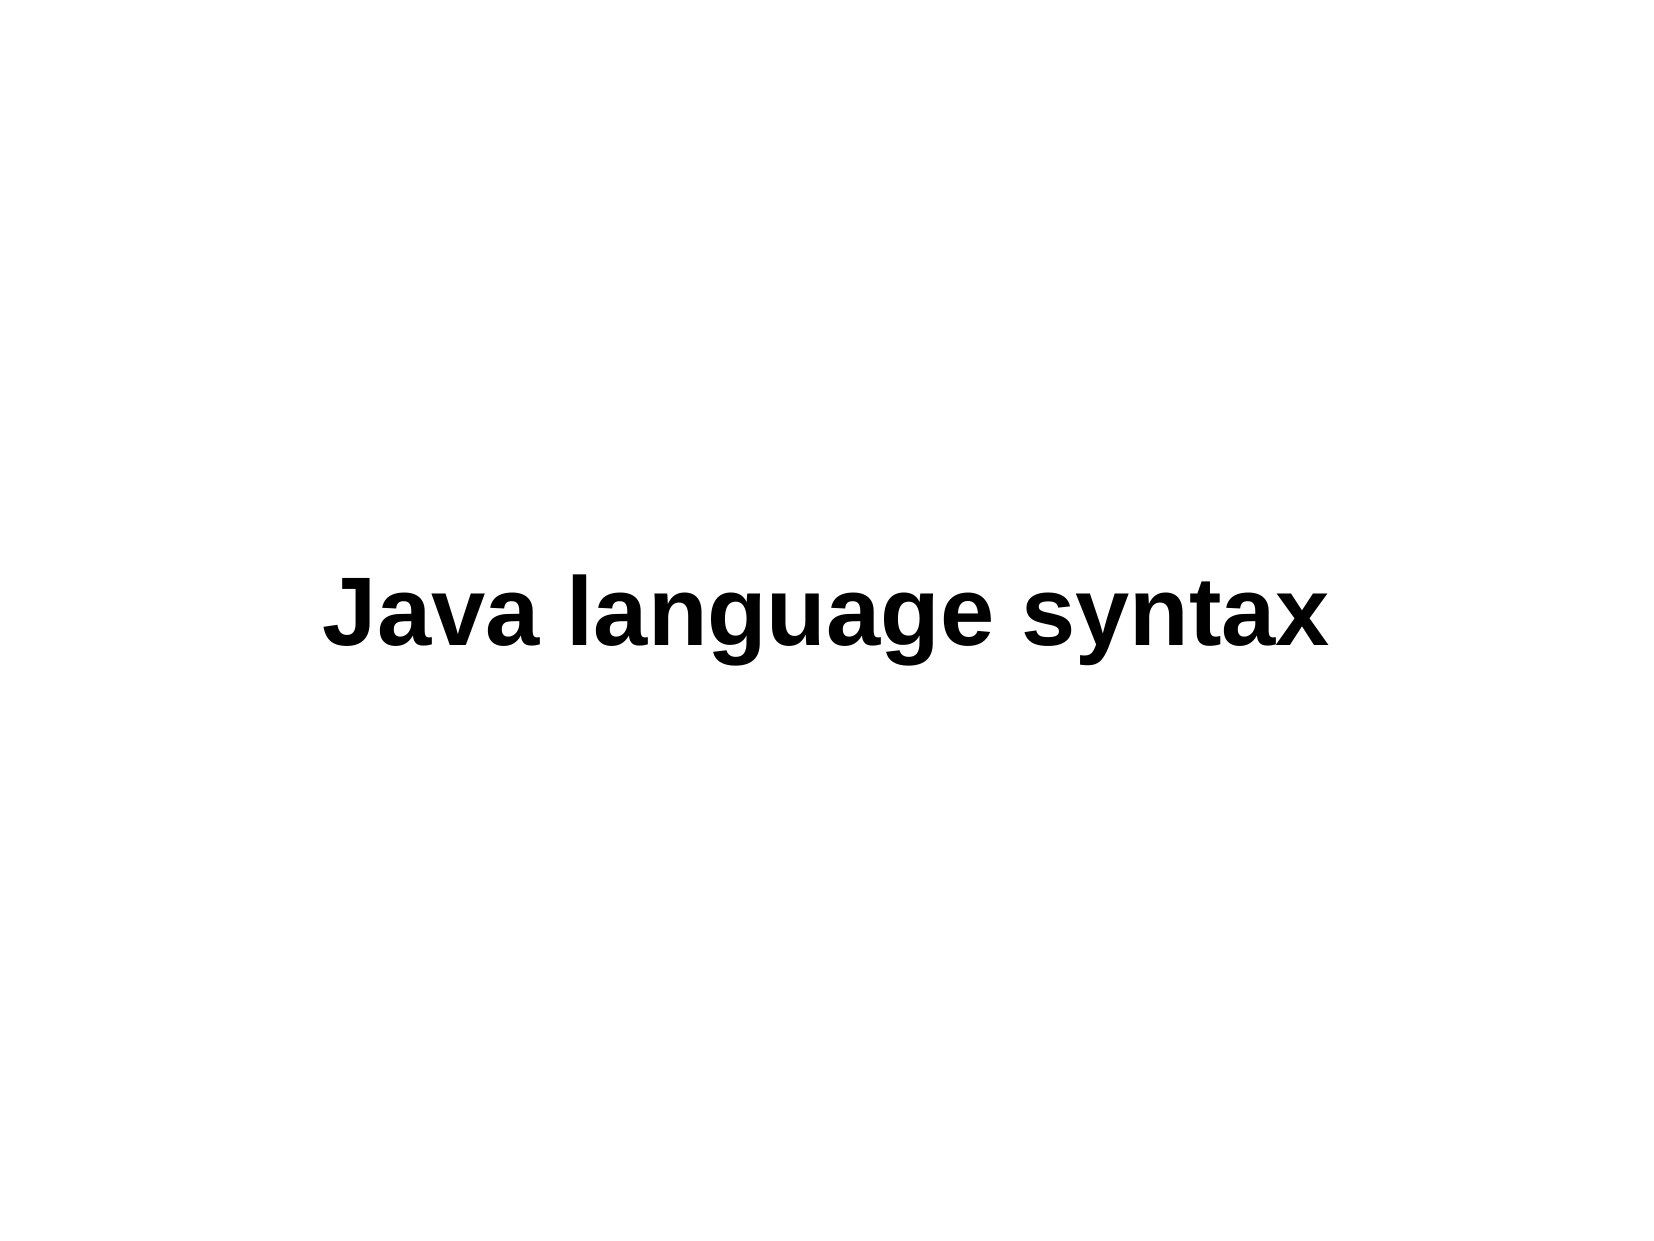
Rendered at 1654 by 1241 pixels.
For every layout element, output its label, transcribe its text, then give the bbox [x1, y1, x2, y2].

title Java language syntax [82, 556, 1571, 667]
